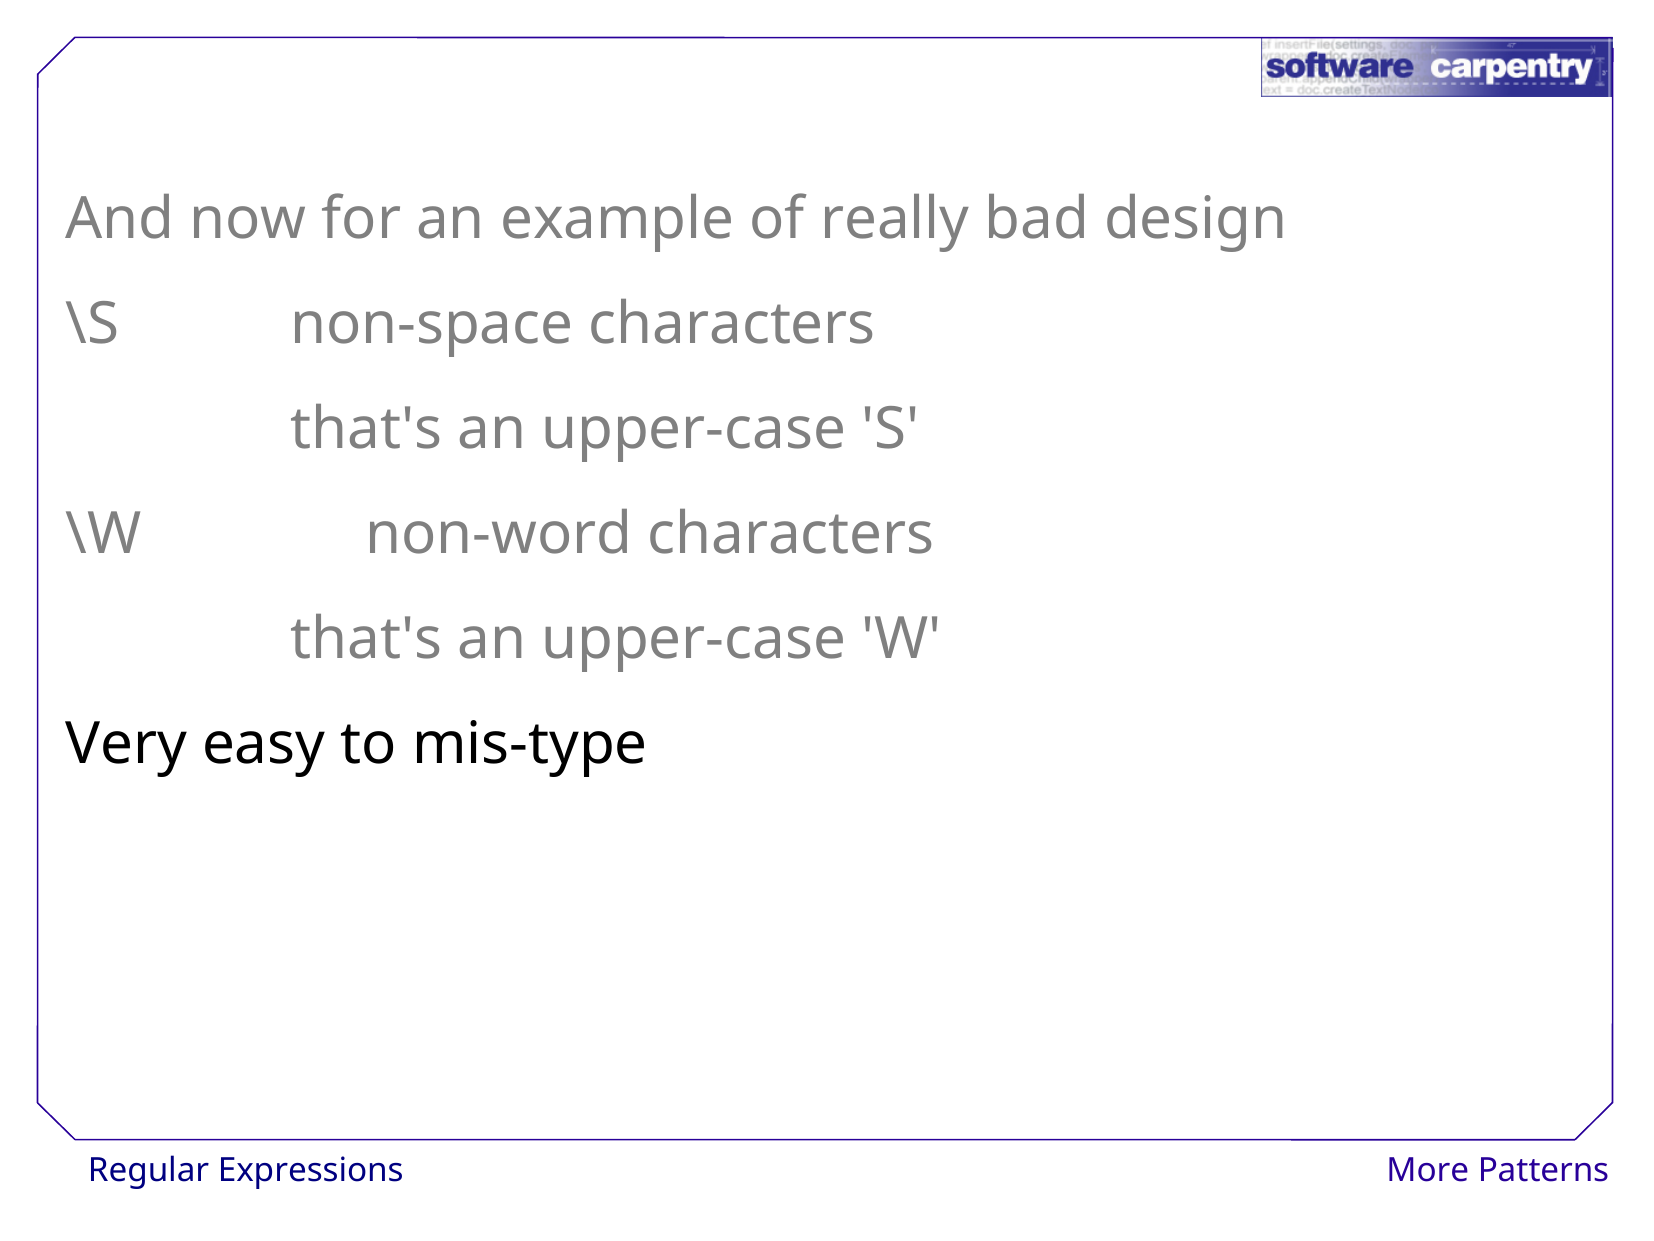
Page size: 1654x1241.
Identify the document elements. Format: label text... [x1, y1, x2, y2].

text_box And now for an example of really bad design \S non-space characters that's an upper-case 'S' \W non-word characters that's an upper-case 'W' Very easy to mis-type [50, 137, 1453, 784]
picture [1261, 39, 1613, 97]
